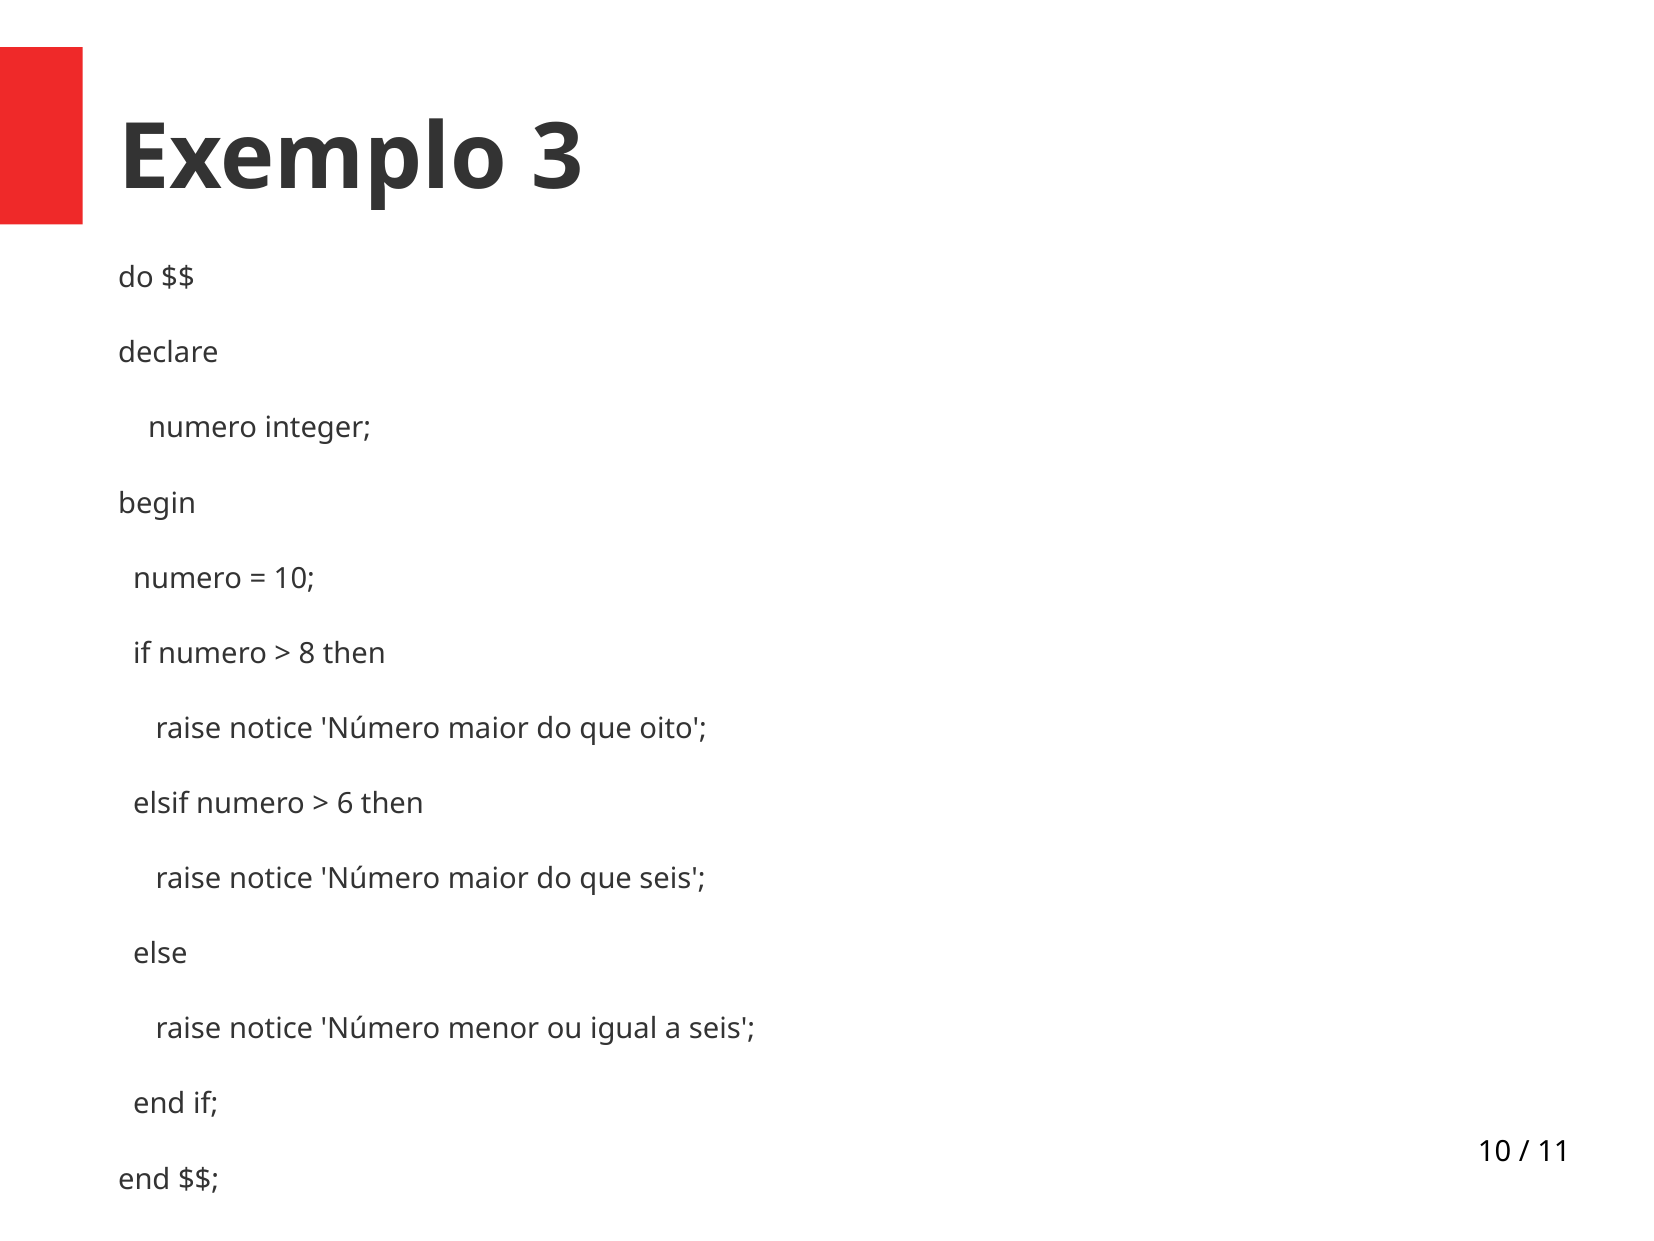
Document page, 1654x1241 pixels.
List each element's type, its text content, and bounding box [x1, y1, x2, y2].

title Exemplo 3 [118, 49, 1571, 257]
list do $$ declare numero integer; begin numero = 10; if numero > 8 then raise notice 'Número maior do que oito'; elsif numero > 6 then raise notice 'Número maior do que seis'; else raise notice 'Número menor ou igual a seis'; end if; end $$; [118, 256, 1536, 976]
